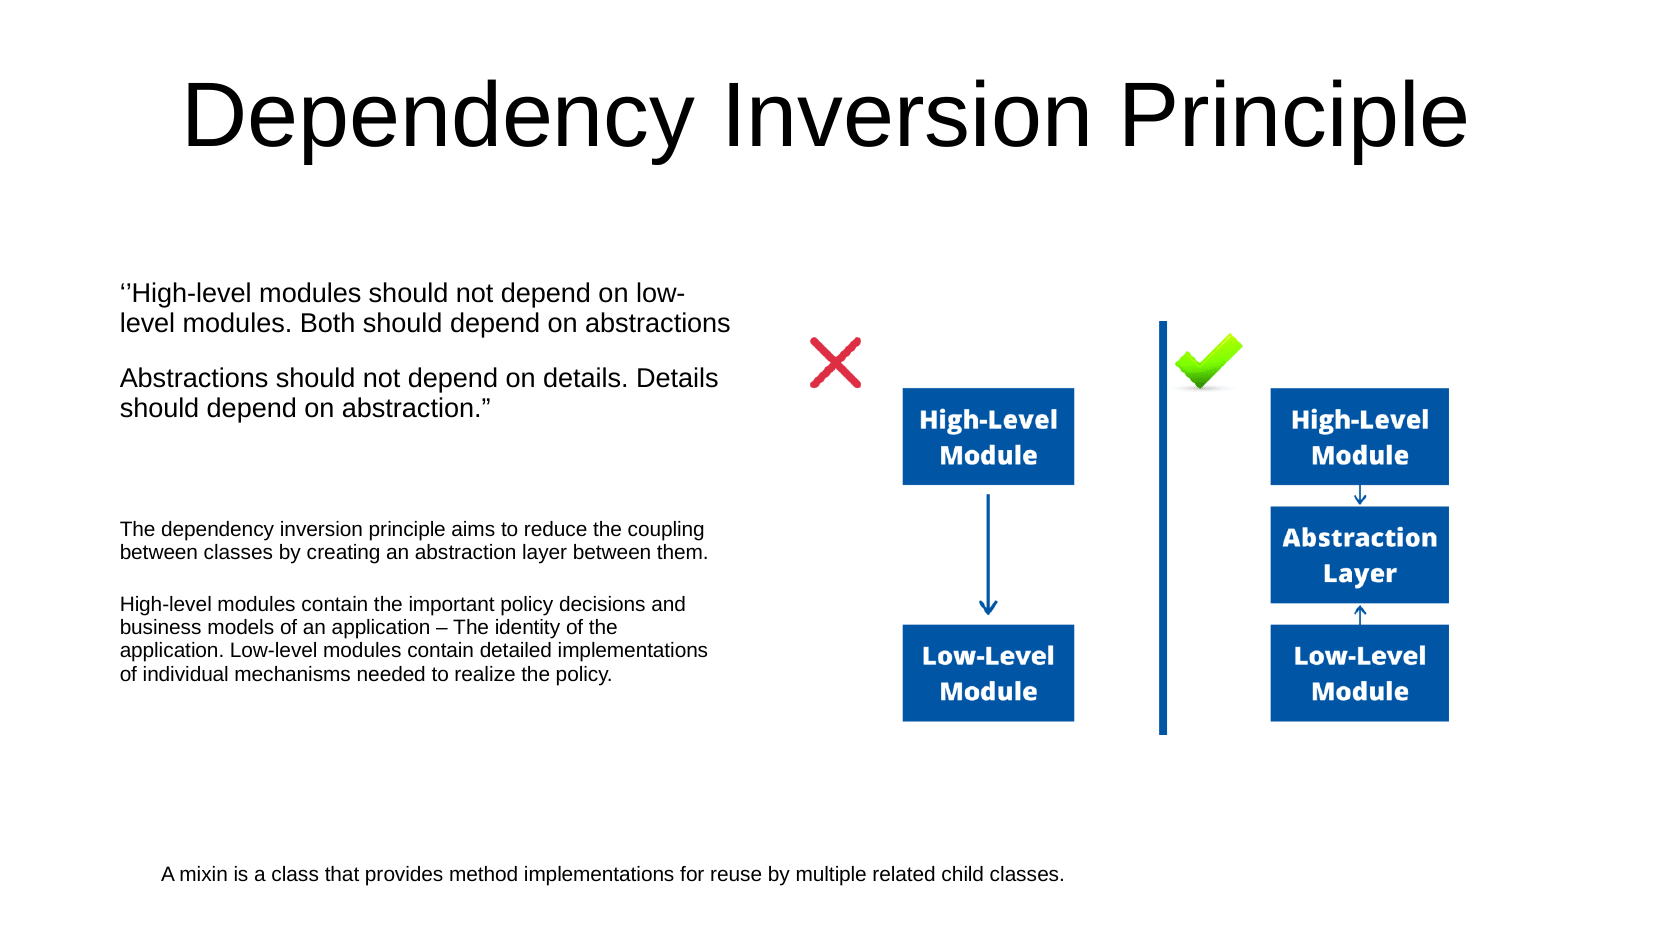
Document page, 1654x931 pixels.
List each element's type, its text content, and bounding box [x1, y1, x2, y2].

picture [794, 321, 1531, 736]
title Dependency Inversion Principle [82, 37, 1571, 193]
text_box High-level modules contain the important policy decisions and business models of an application – The identity of the application. Low-level modules contain detailed implementations of individual mechanisms needed to realize the policy. [105, 585, 725, 736]
text_box The dependency inversion principle aims to reduce the coupling between classes by creating an abstraction layer between them. [105, 510, 739, 691]
text_box ‘’High-level modules should not depend on low-level modules. Both should depend on abstractions Abstractions should not depend on details. Details should depend on abstraction.” [105, 270, 751, 661]
text_box A mixin is a class that provides method implementations for reuse by multiple related child classes. [146, 855, 1081, 894]
